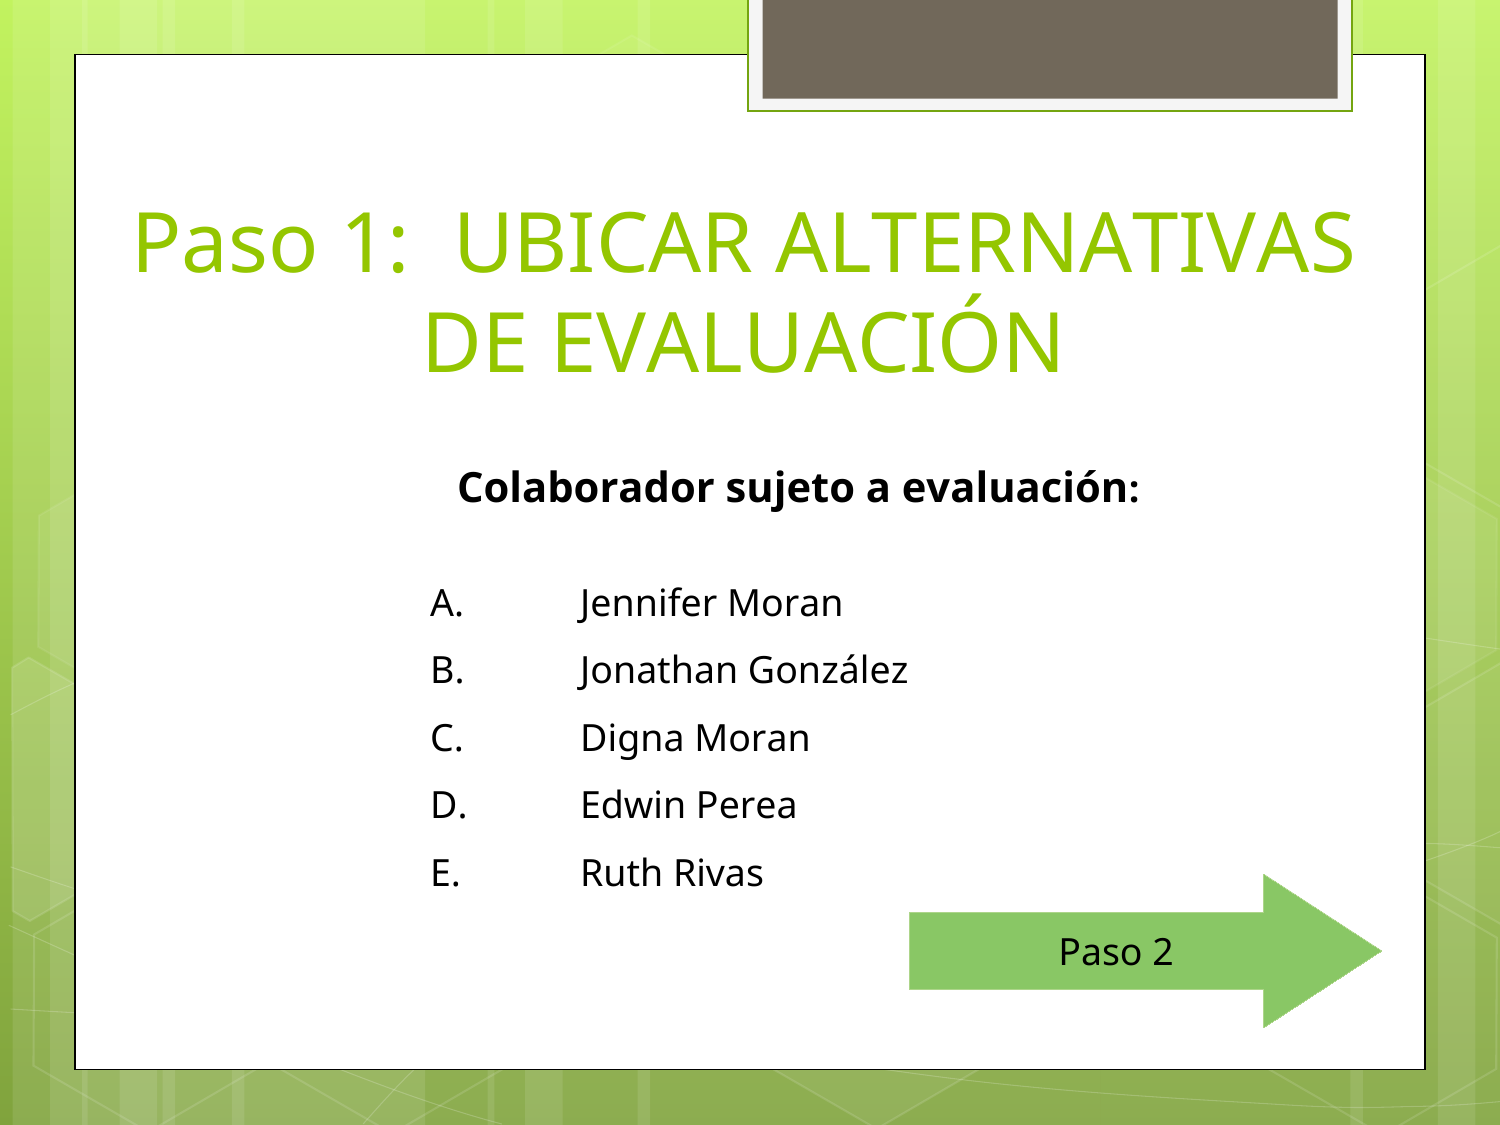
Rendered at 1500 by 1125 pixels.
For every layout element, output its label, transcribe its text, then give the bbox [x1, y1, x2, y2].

title Paso 1: UBICAR ALTERNATIVAS DE EVALUACIÓN [70, 101, 1418, 398]
text_box Colaborador sujeto a evaluación: A. Jennifer Moran B. Jonathan González C. Digna Moran D. Edwin Perea E. Ruth Rivas [415, 453, 1182, 902]
text_box Paso 2 [909, 874, 1382, 1028]
